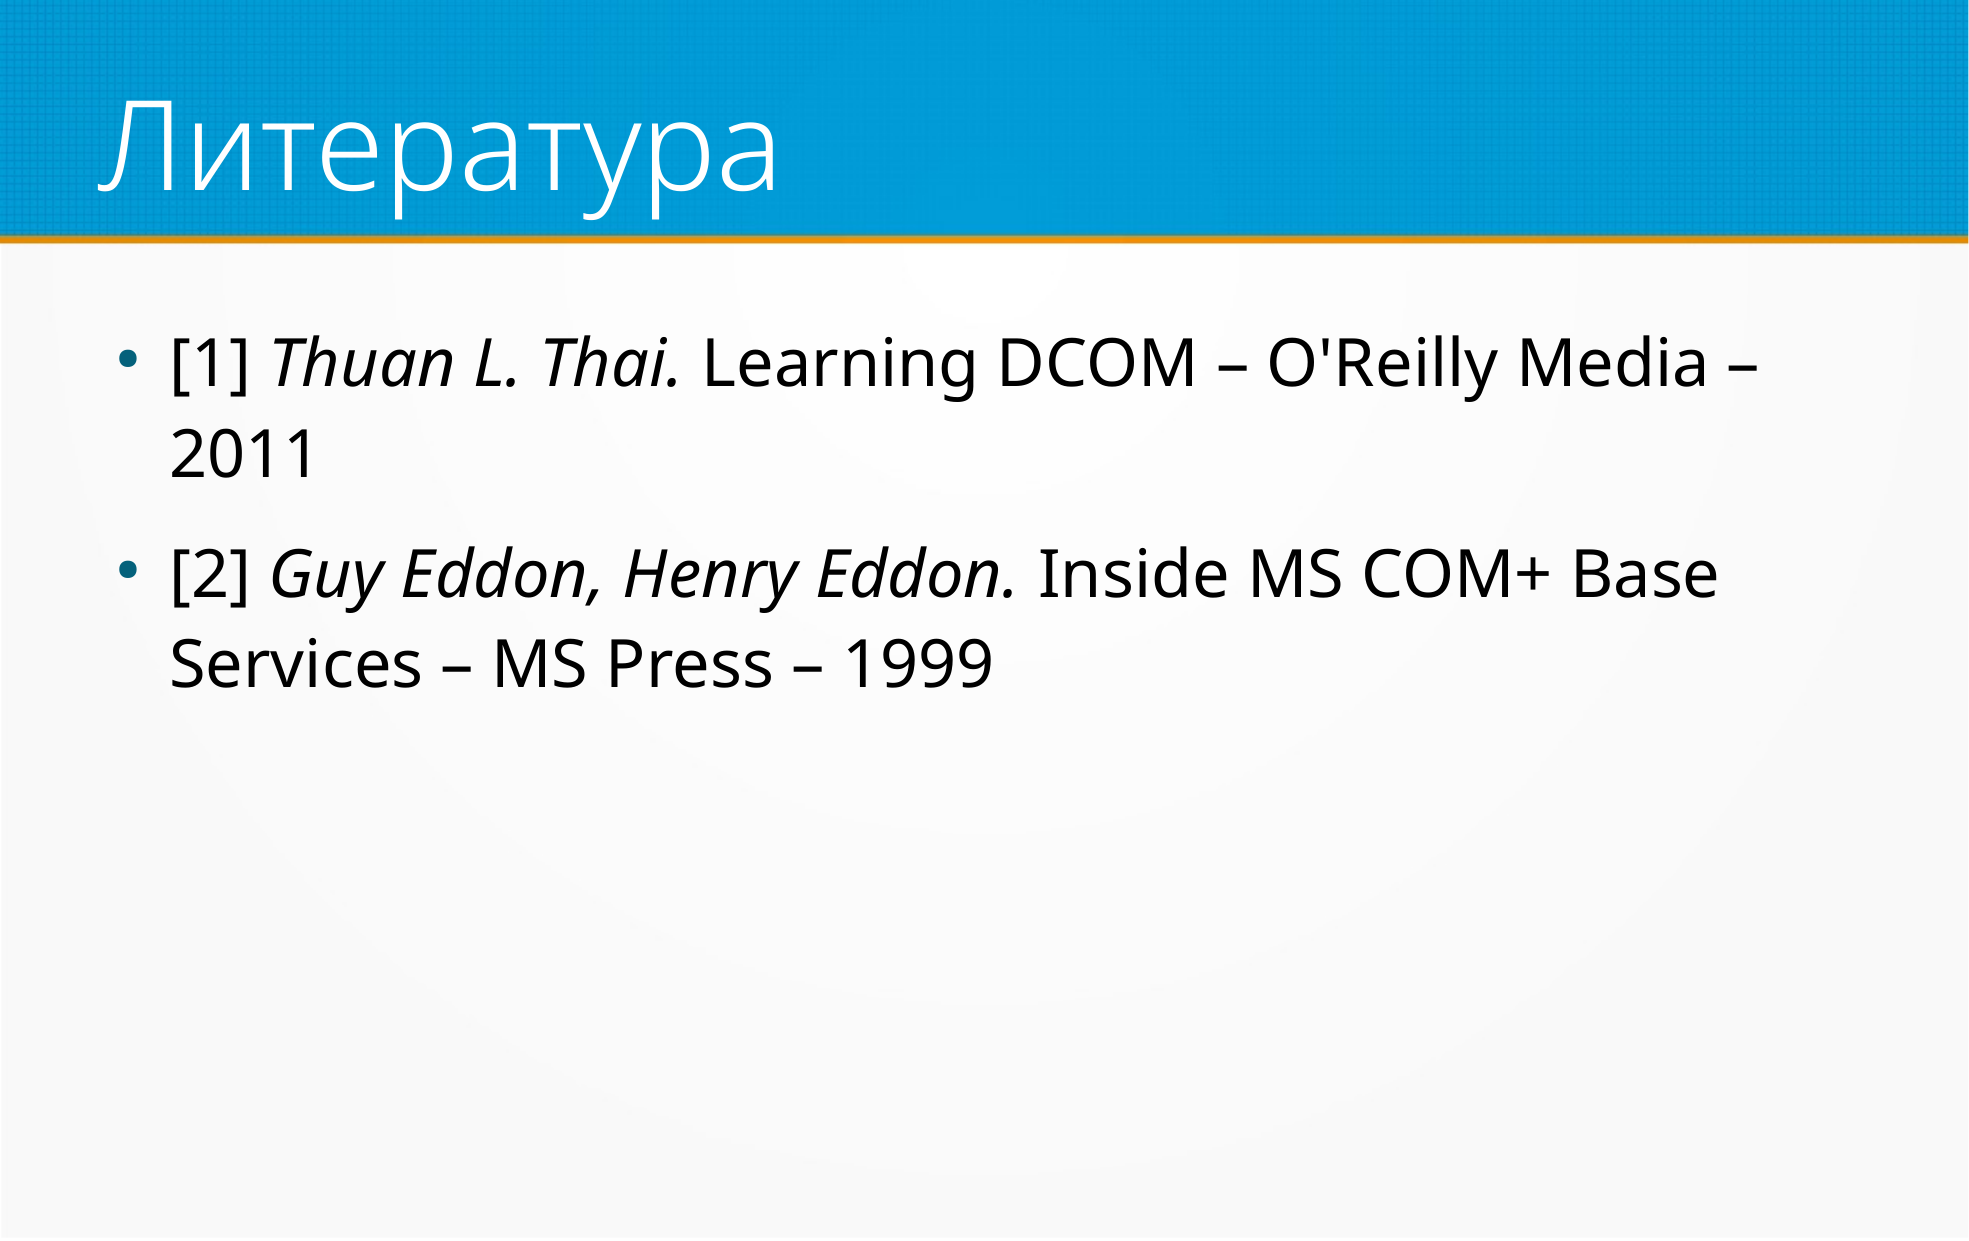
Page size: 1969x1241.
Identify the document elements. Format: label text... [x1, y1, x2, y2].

picture [0, 233, 1969, 1241]
title Литература [98, 19, 1870, 227]
list [1] Thuan L. Thai. Learning DCOM – O'Reilly Media – 2011 [2] Guy Eddon, Henry Eddon. Inside MS COM+ Base Services – MS Press – 1999 [98, 315, 1861, 1146]
